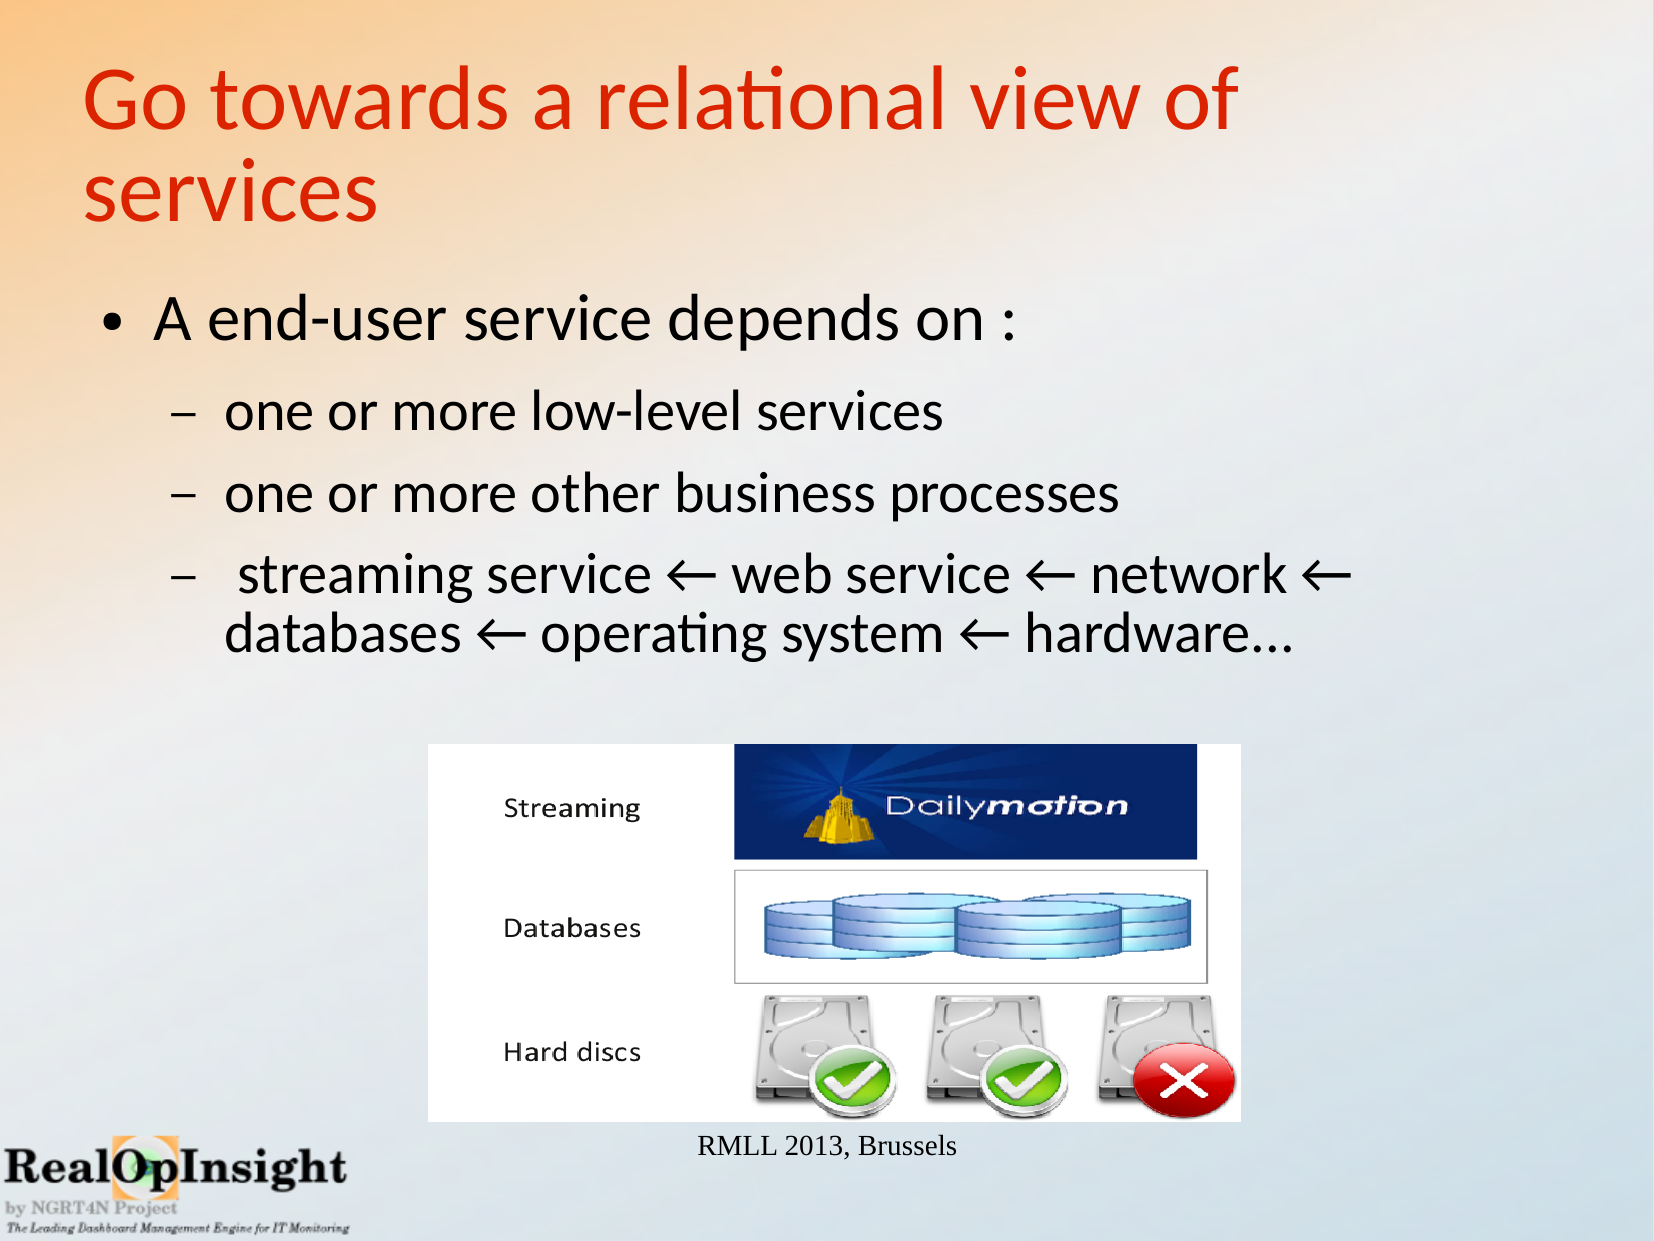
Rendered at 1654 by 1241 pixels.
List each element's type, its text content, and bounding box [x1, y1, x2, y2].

list A end-user service depends on : one or more low-level services one or more other business processes streaming service ← web service ← network ← databases ← operating system ← hardware... [82, 290, 1538, 1010]
picture [0, 0, 1654, 1241]
title Go towards a relational view of services [82, 40, 1548, 266]
